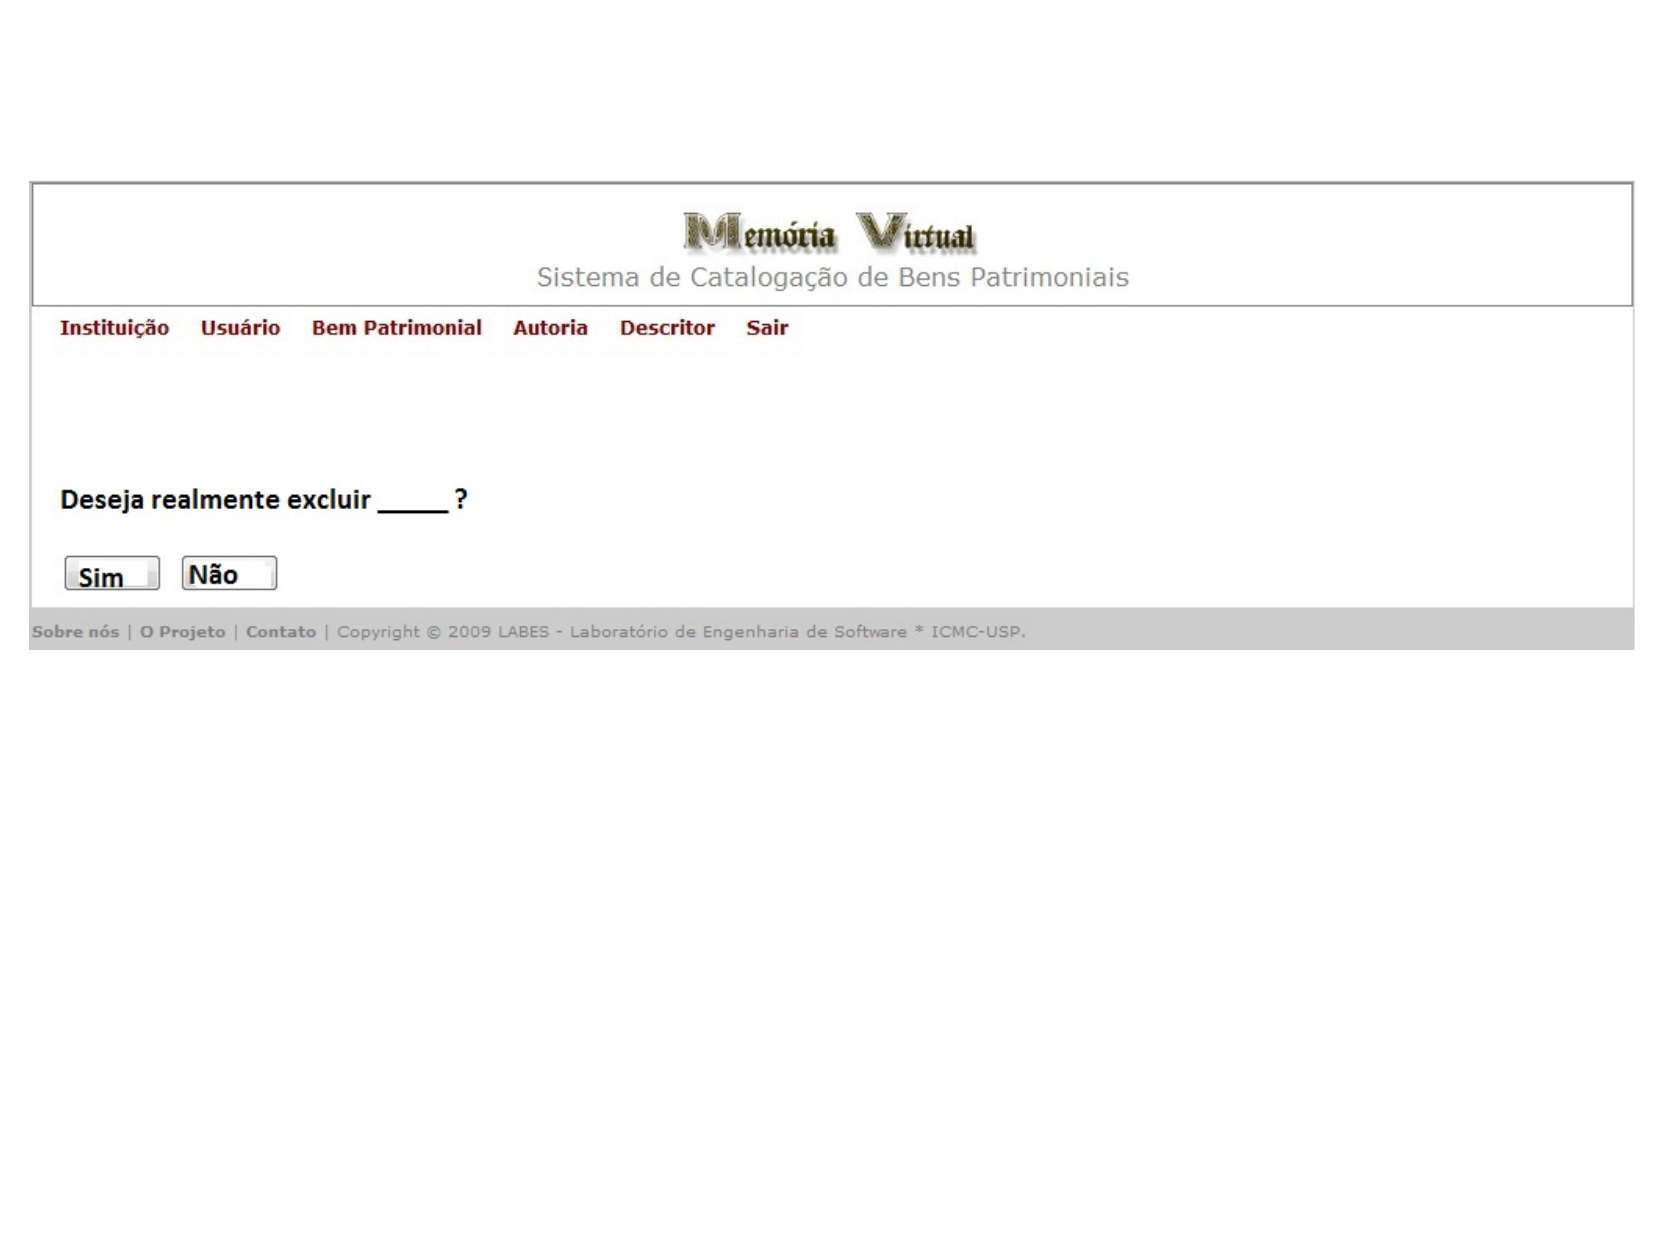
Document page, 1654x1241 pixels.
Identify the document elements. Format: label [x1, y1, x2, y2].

picture [29, 180, 1638, 650]
